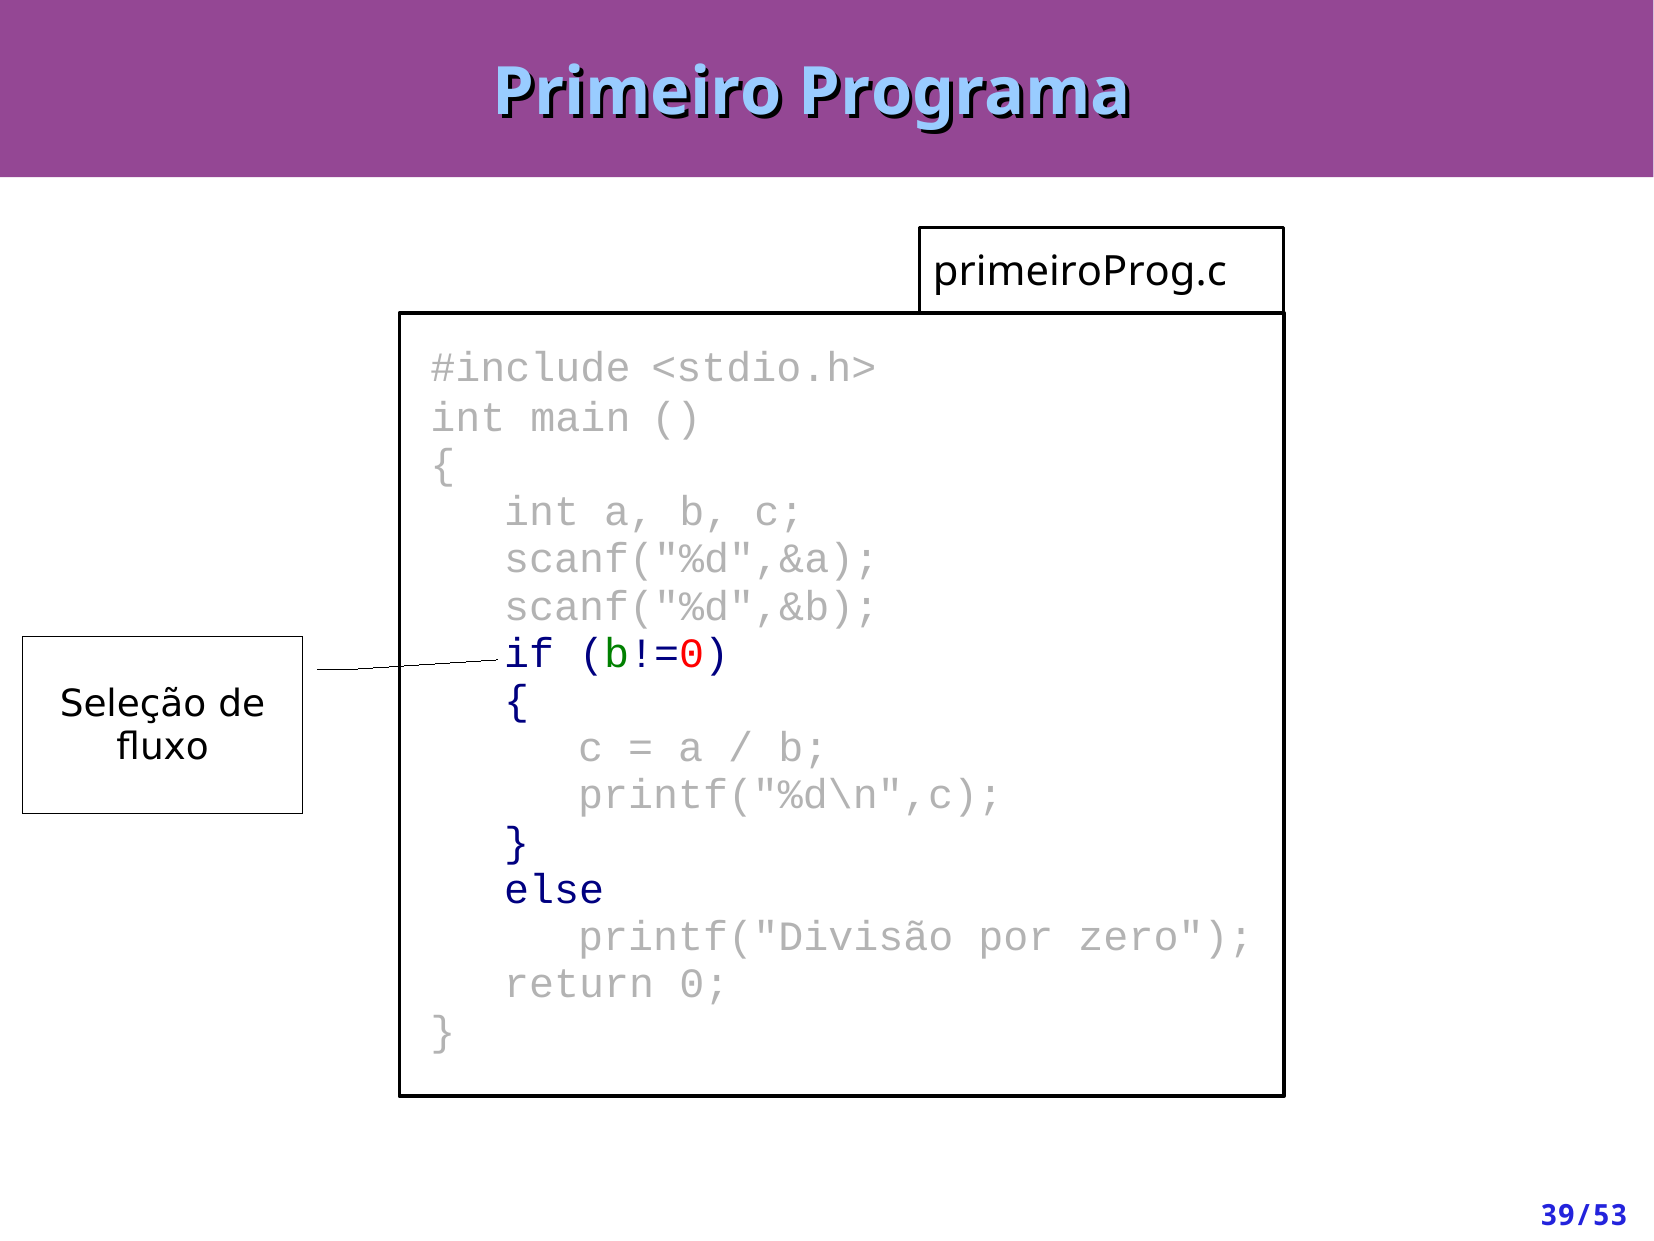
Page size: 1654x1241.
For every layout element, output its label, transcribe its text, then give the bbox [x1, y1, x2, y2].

title Primeiro Programa [0, 0, 1654, 178]
text_box Seleção de fluxo [22, 637, 303, 814]
text_box primeiroProg.c [919, 227, 1284, 314]
text_box #include <stdio.h> int main () { int a, b, c; scanf("%d",&a); scanf("%d",&b); if (b!=0) { c = a / b; printf("%d\n",c); } else printf("Divisão por zero"); return 0; } [399, 312, 1285, 1097]
